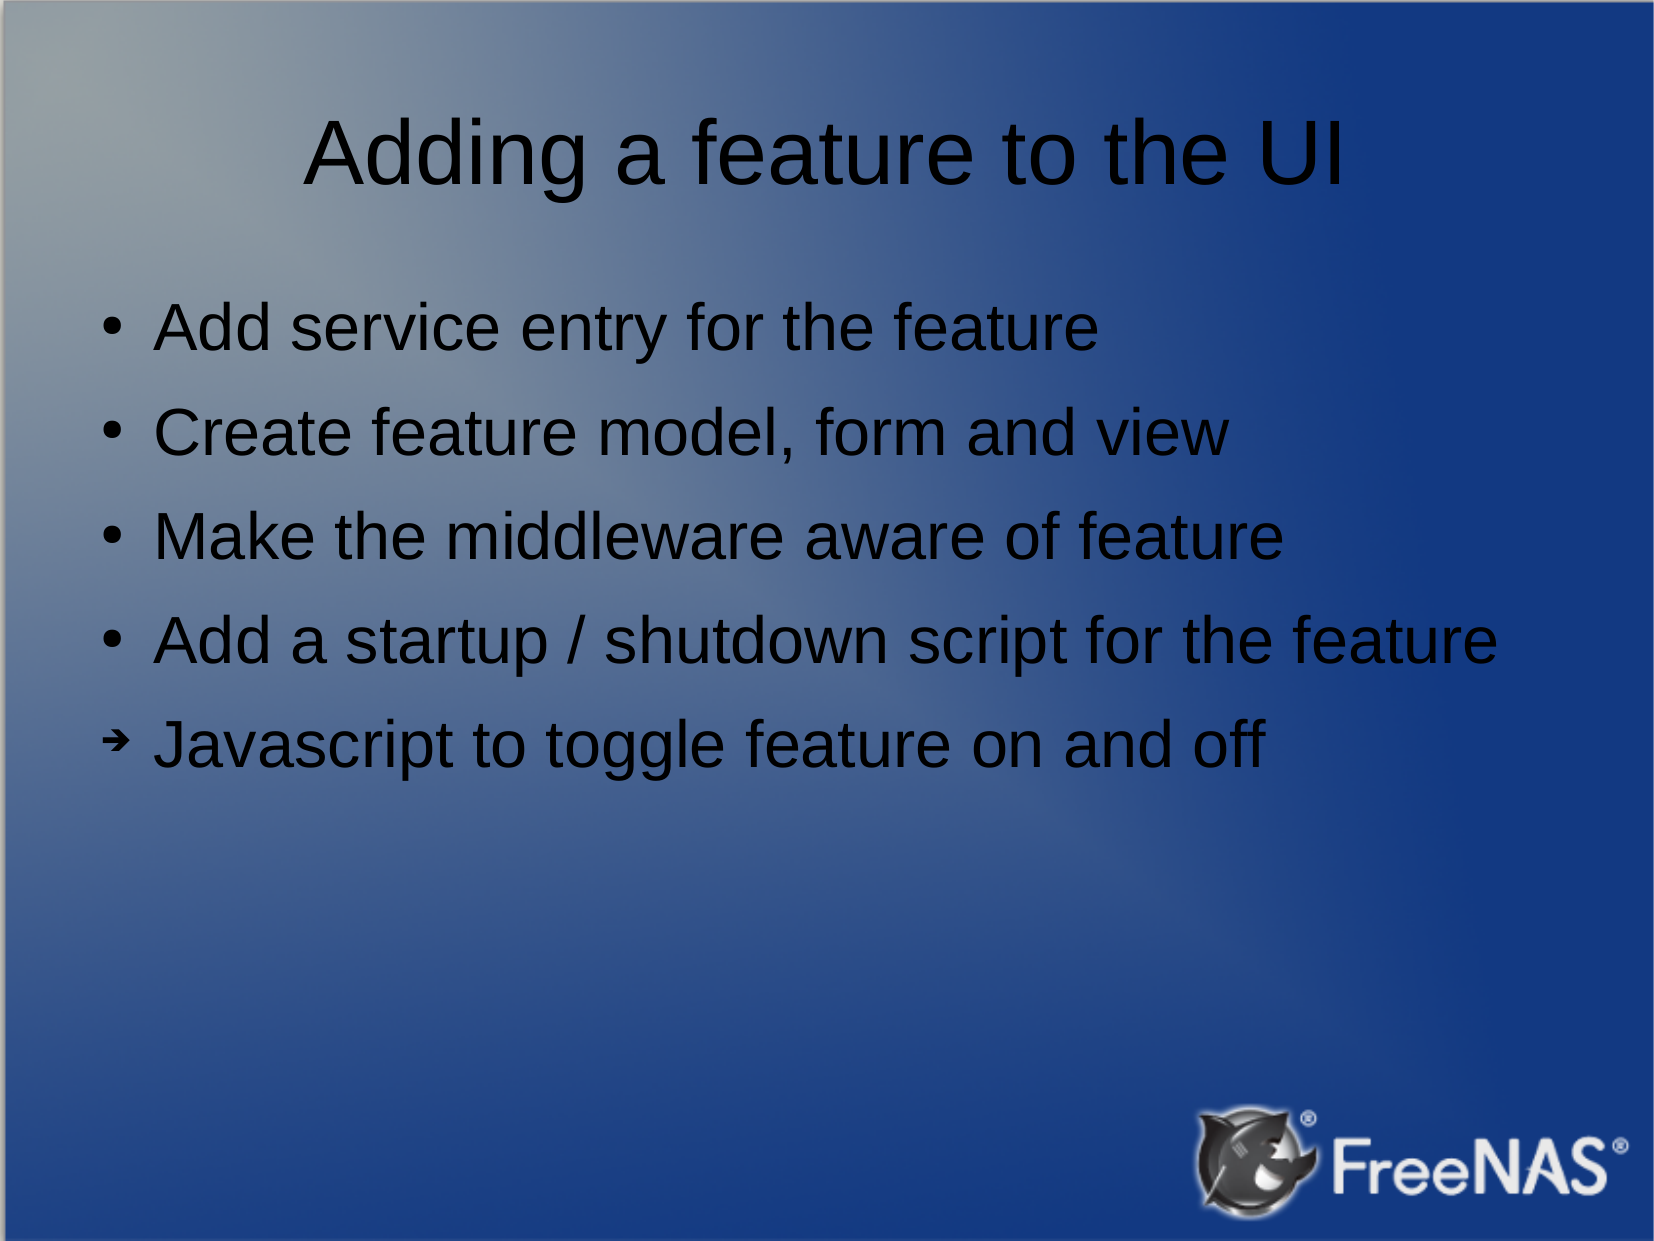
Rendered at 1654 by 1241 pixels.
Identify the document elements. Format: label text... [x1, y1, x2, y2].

title Adding a feature to the UI [82, 49, 1571, 257]
picture [0, 0, 1654, 1241]
list Add service entry for the feature Create feature model, form and view Make the middleware aware of feature Add a startup / shutdown script for the feature Javascript to toggle feature on and off [82, 290, 1571, 1010]
